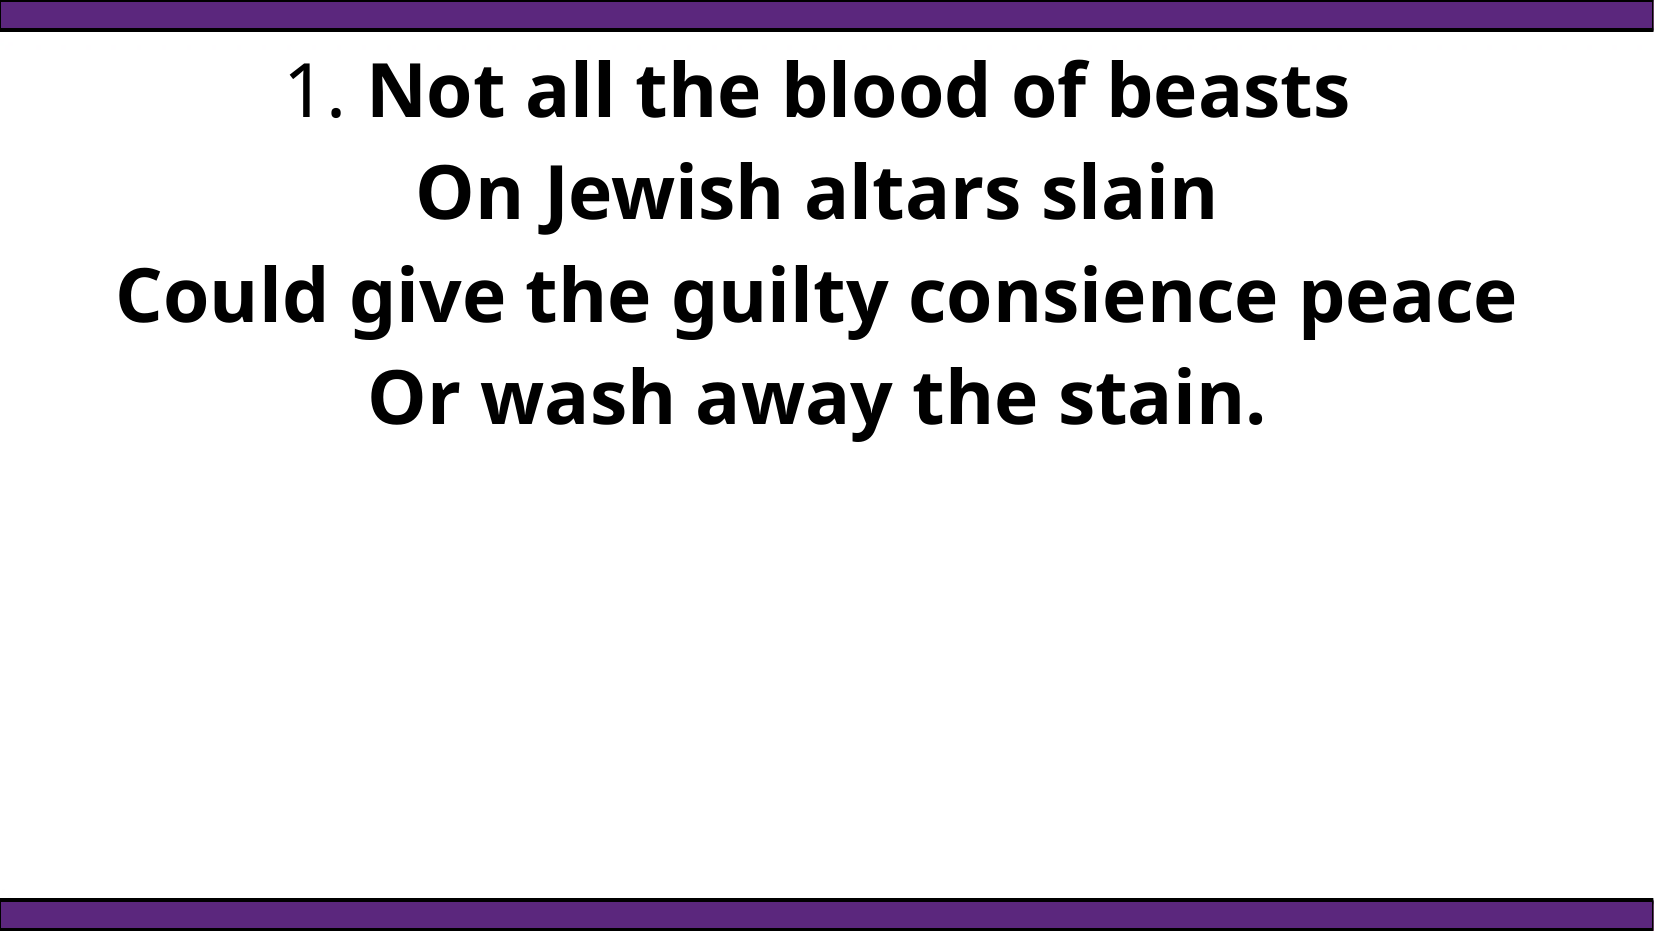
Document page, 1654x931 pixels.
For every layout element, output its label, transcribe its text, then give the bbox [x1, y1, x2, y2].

text_box [0, 0, 1654, 31]
text_box [0, 900, 1654, 931]
picture [0, 31, 1654, 900]
text_box 1. Not all the blood of beasts On Jewish altars slain Could give the guilty consience peace Or wash away the stain. [90, 30, 1546, 445]
